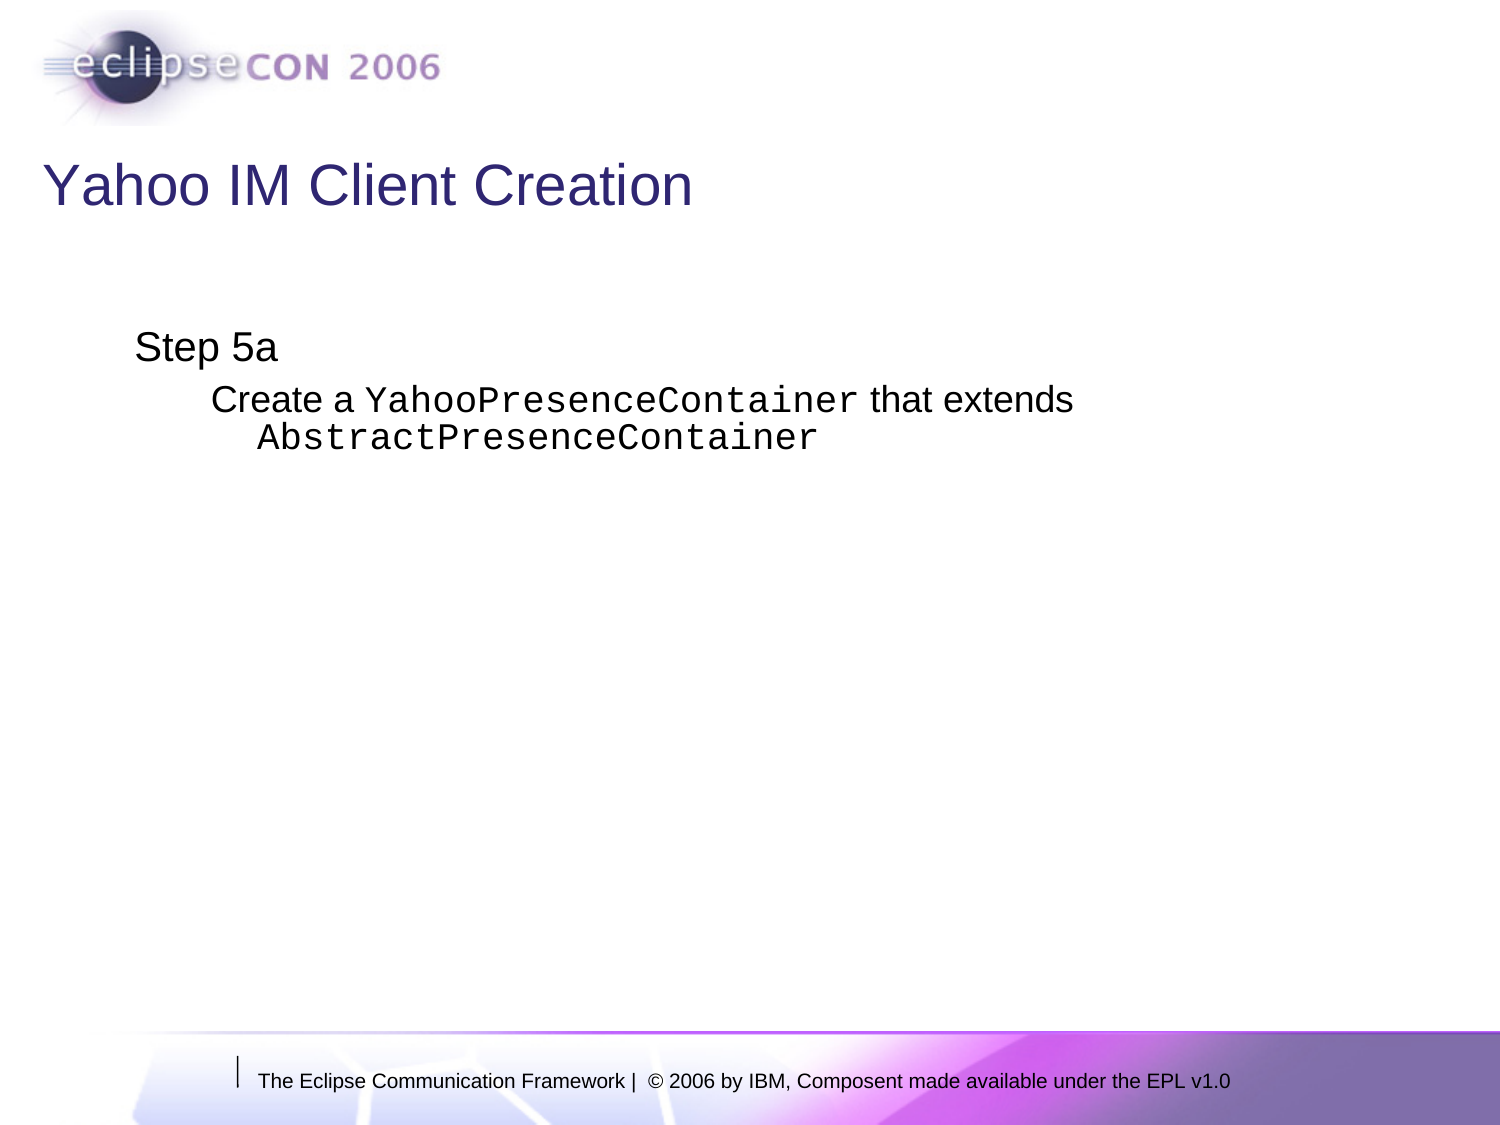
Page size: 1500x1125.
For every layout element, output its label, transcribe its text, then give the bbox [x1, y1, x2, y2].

picture [0, 1031, 1500, 1125]
title Yahoo IM Client Creation [27, 157, 1500, 248]
picture [31, 10, 1040, 126]
list Step 5a Create a YahooPresenceContainer that extends AbstractPresenceContainer [119, 321, 1500, 1027]
